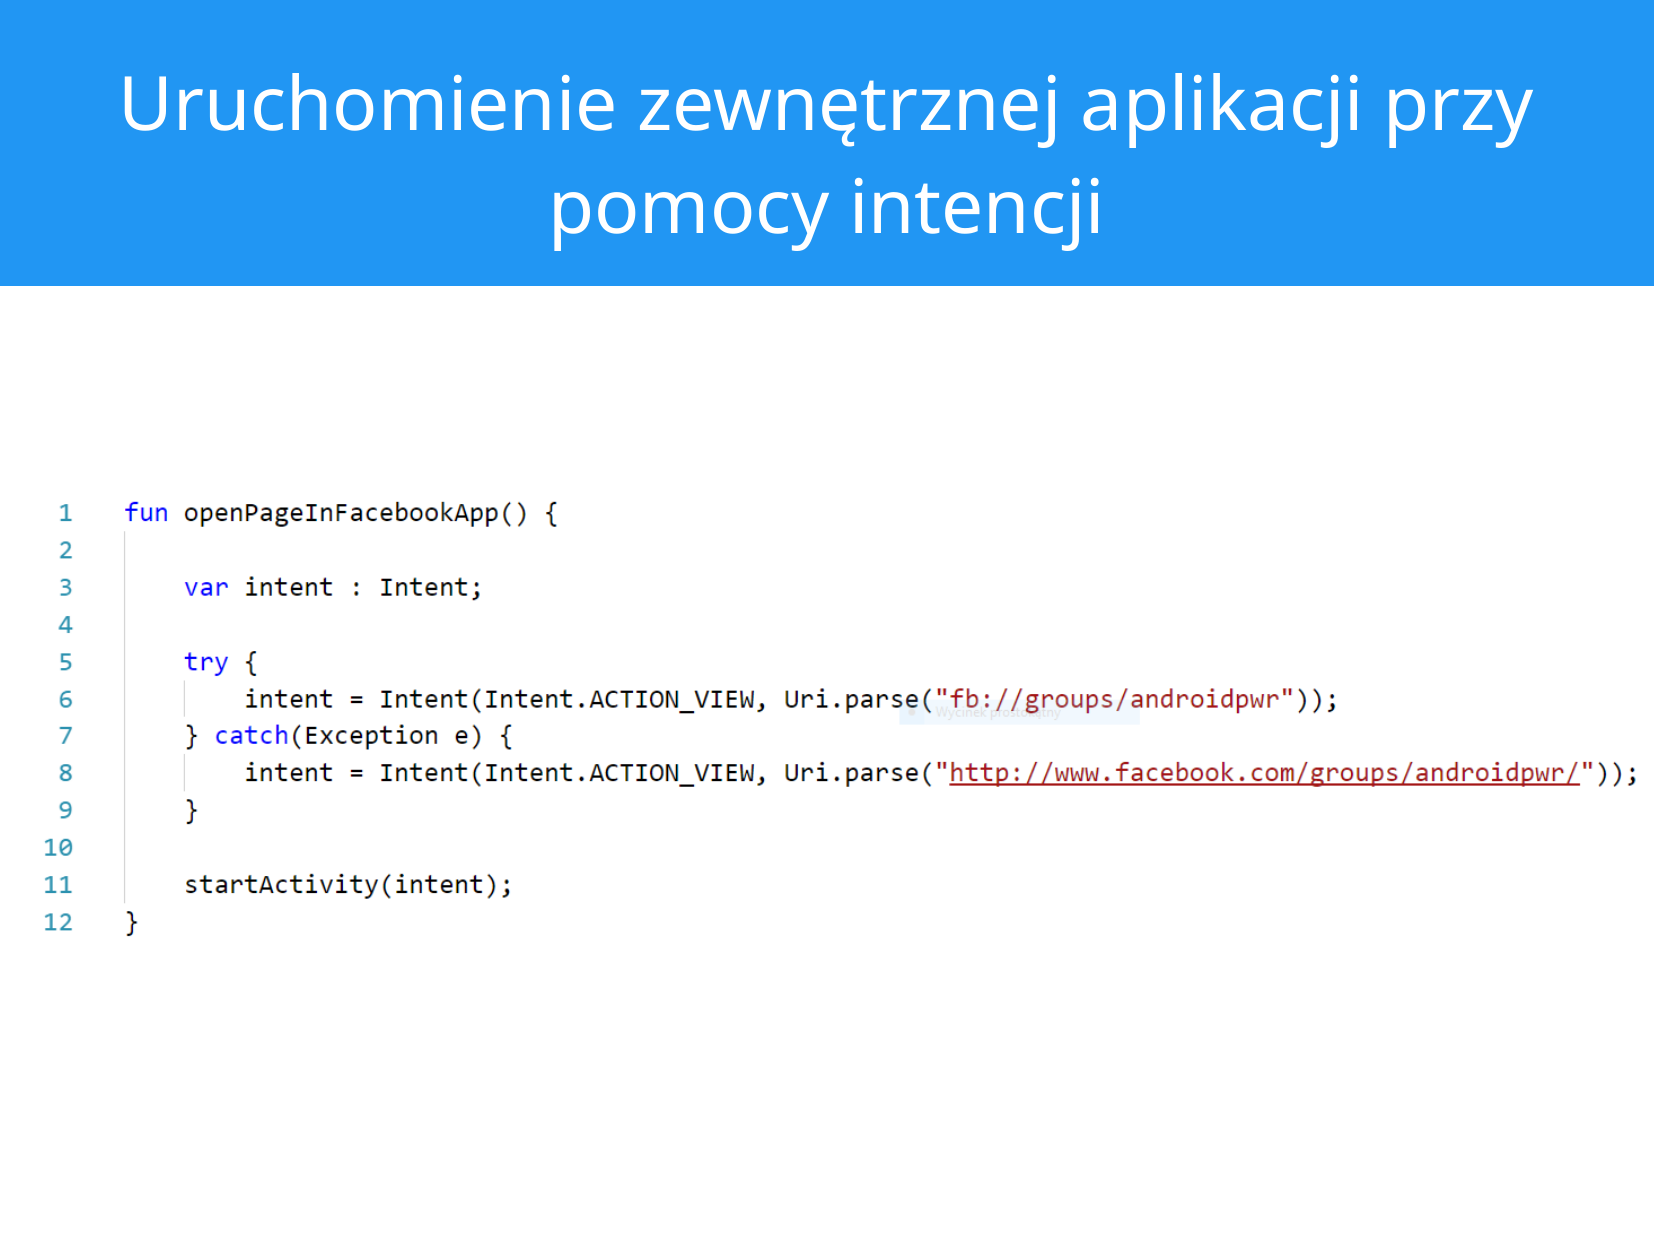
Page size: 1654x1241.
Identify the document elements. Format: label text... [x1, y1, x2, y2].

title Uruchomienie zewnętrznej aplikacji przy pomocy intencji [82, 49, 1571, 257]
picture [0, 494, 1649, 944]
